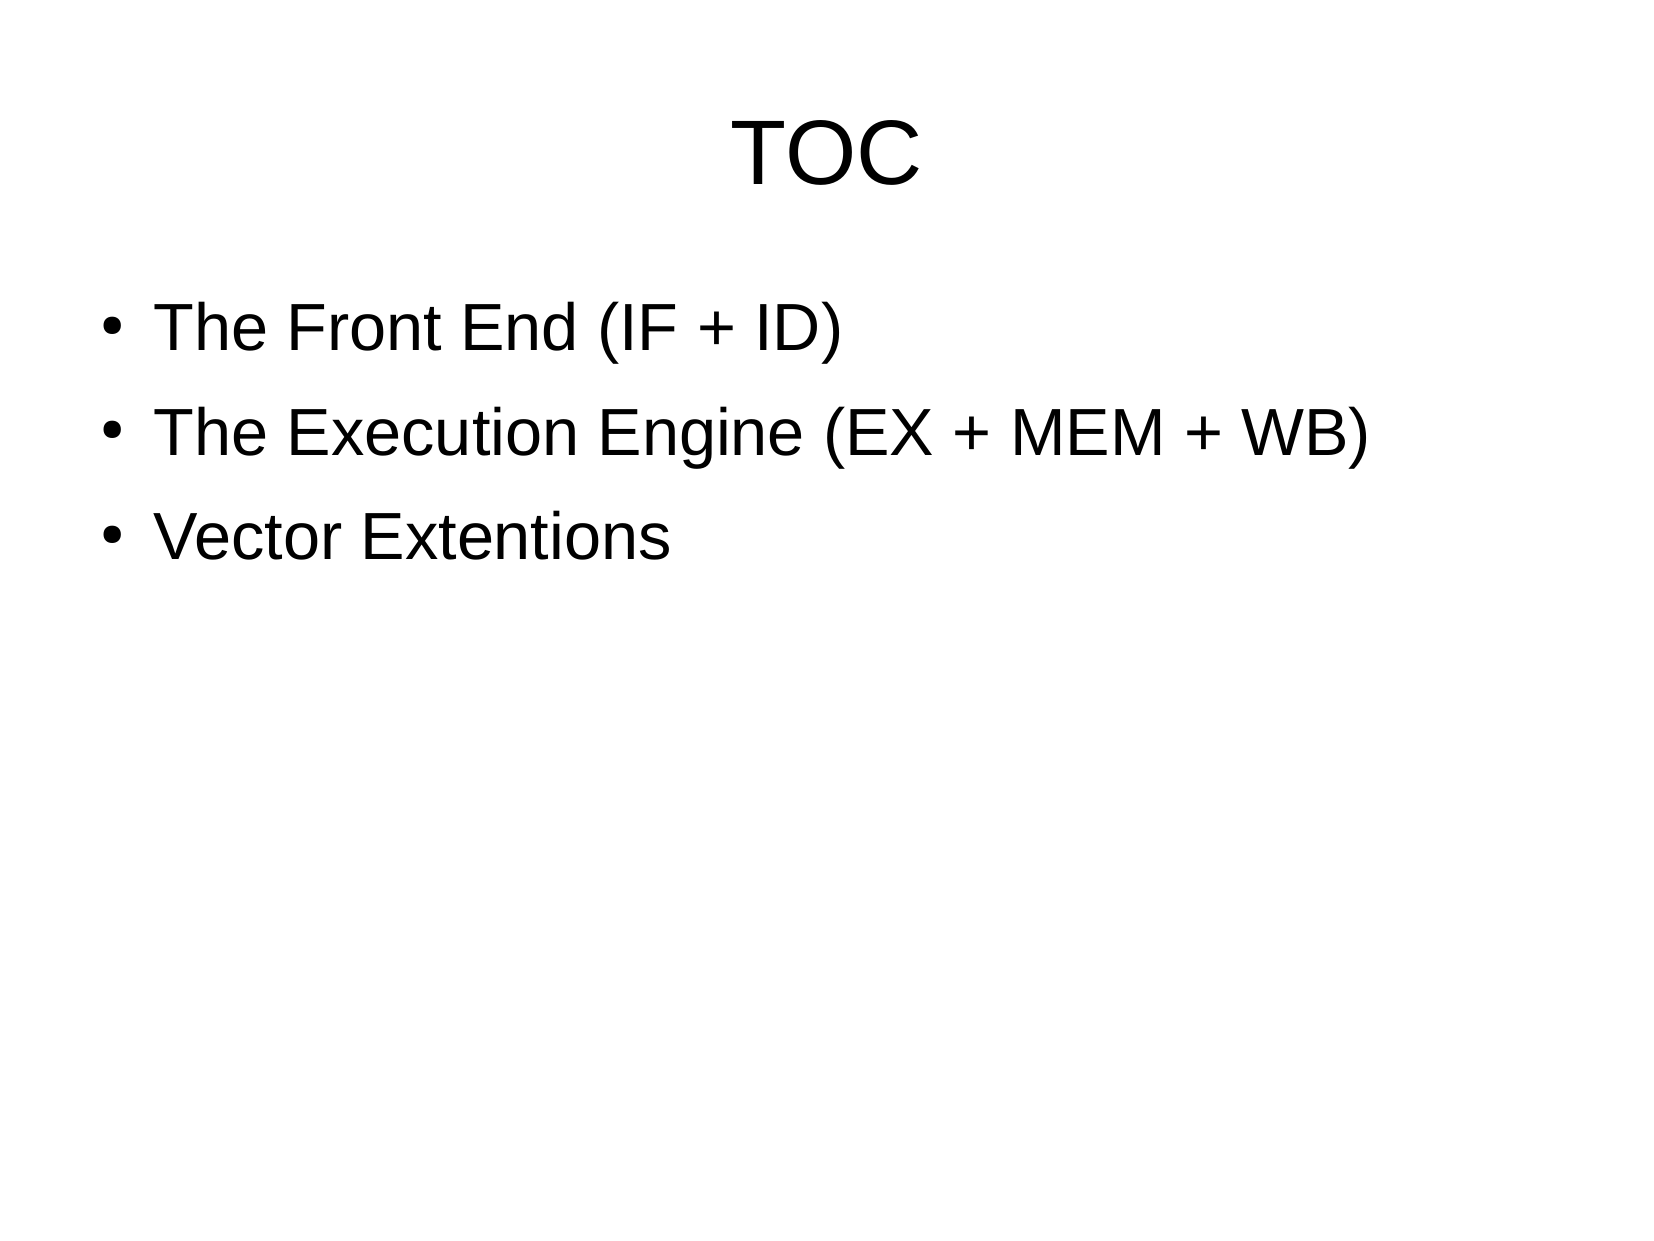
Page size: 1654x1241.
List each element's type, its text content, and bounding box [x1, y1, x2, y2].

list The Front End (IF + ID) The Execution Engine (EX + MEM + WB) Vector Extentions [82, 290, 1571, 1109]
title TOC [82, 49, 1571, 257]
